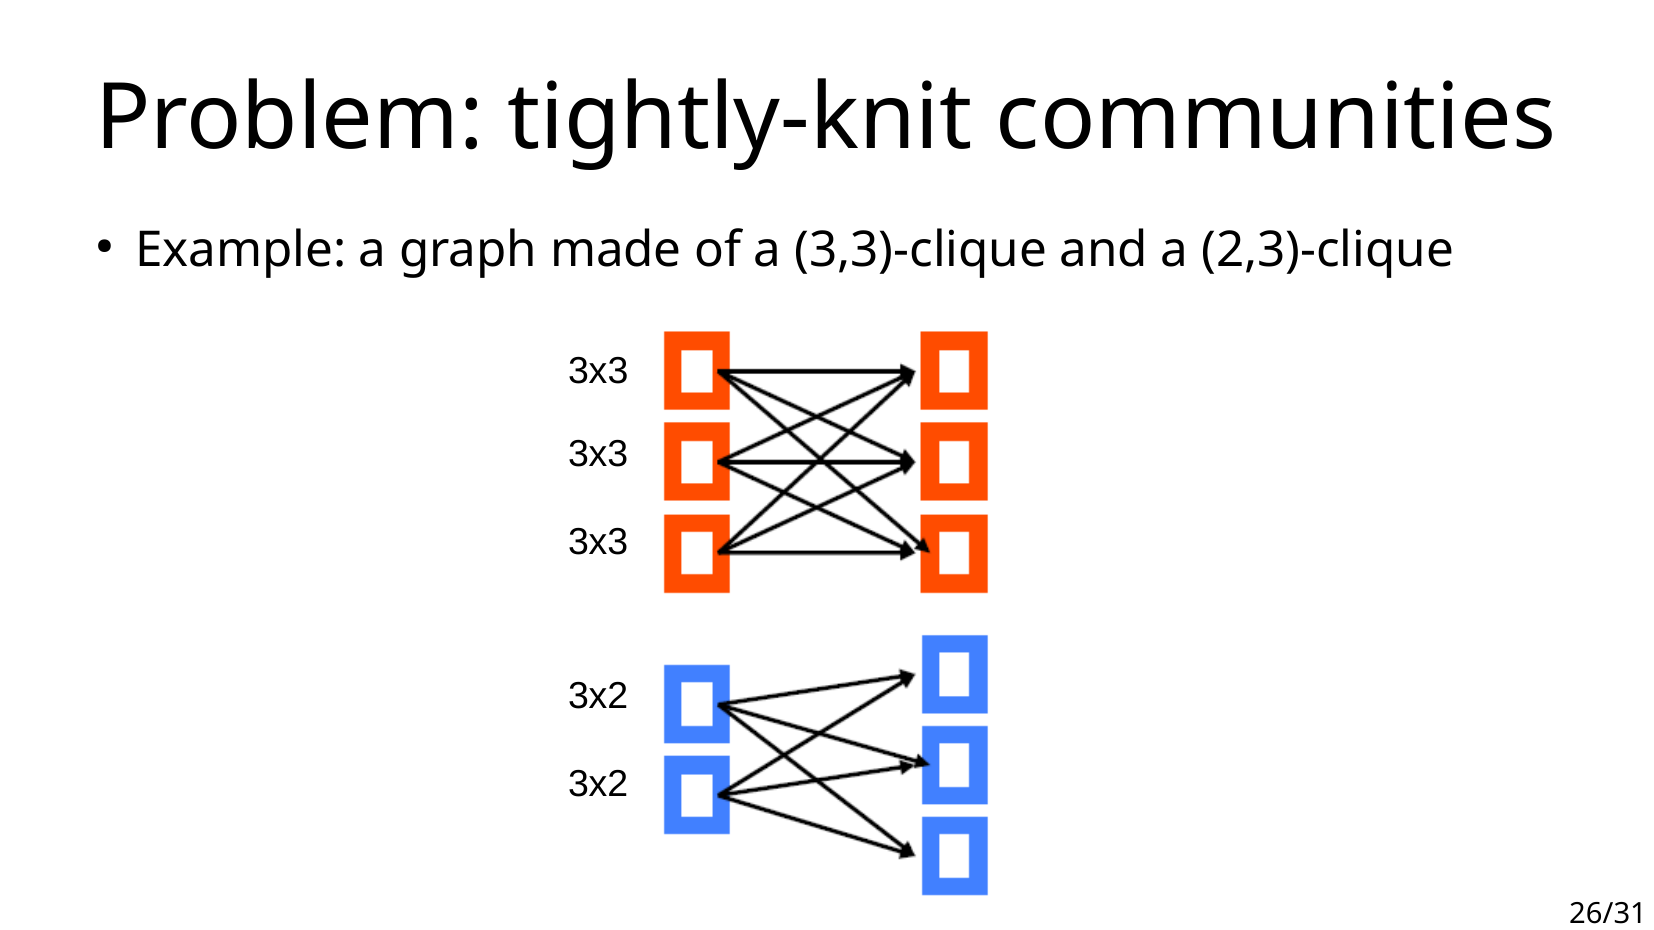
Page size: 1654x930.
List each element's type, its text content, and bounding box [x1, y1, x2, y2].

picture [630, 302, 1006, 922]
text_box 3x2 [553, 666, 644, 724]
text_box 3x3 [553, 341, 644, 399]
text_box 3x2 [553, 755, 644, 813]
text_box 3x3 [553, 424, 644, 482]
list Example: a graph made of a (3,3)-clique and a (2,3)-clique [82, 213, 1571, 314]
title Problem: tightly-knit communities [82, 1, 1571, 213]
text_box 3x3 [553, 513, 644, 571]
